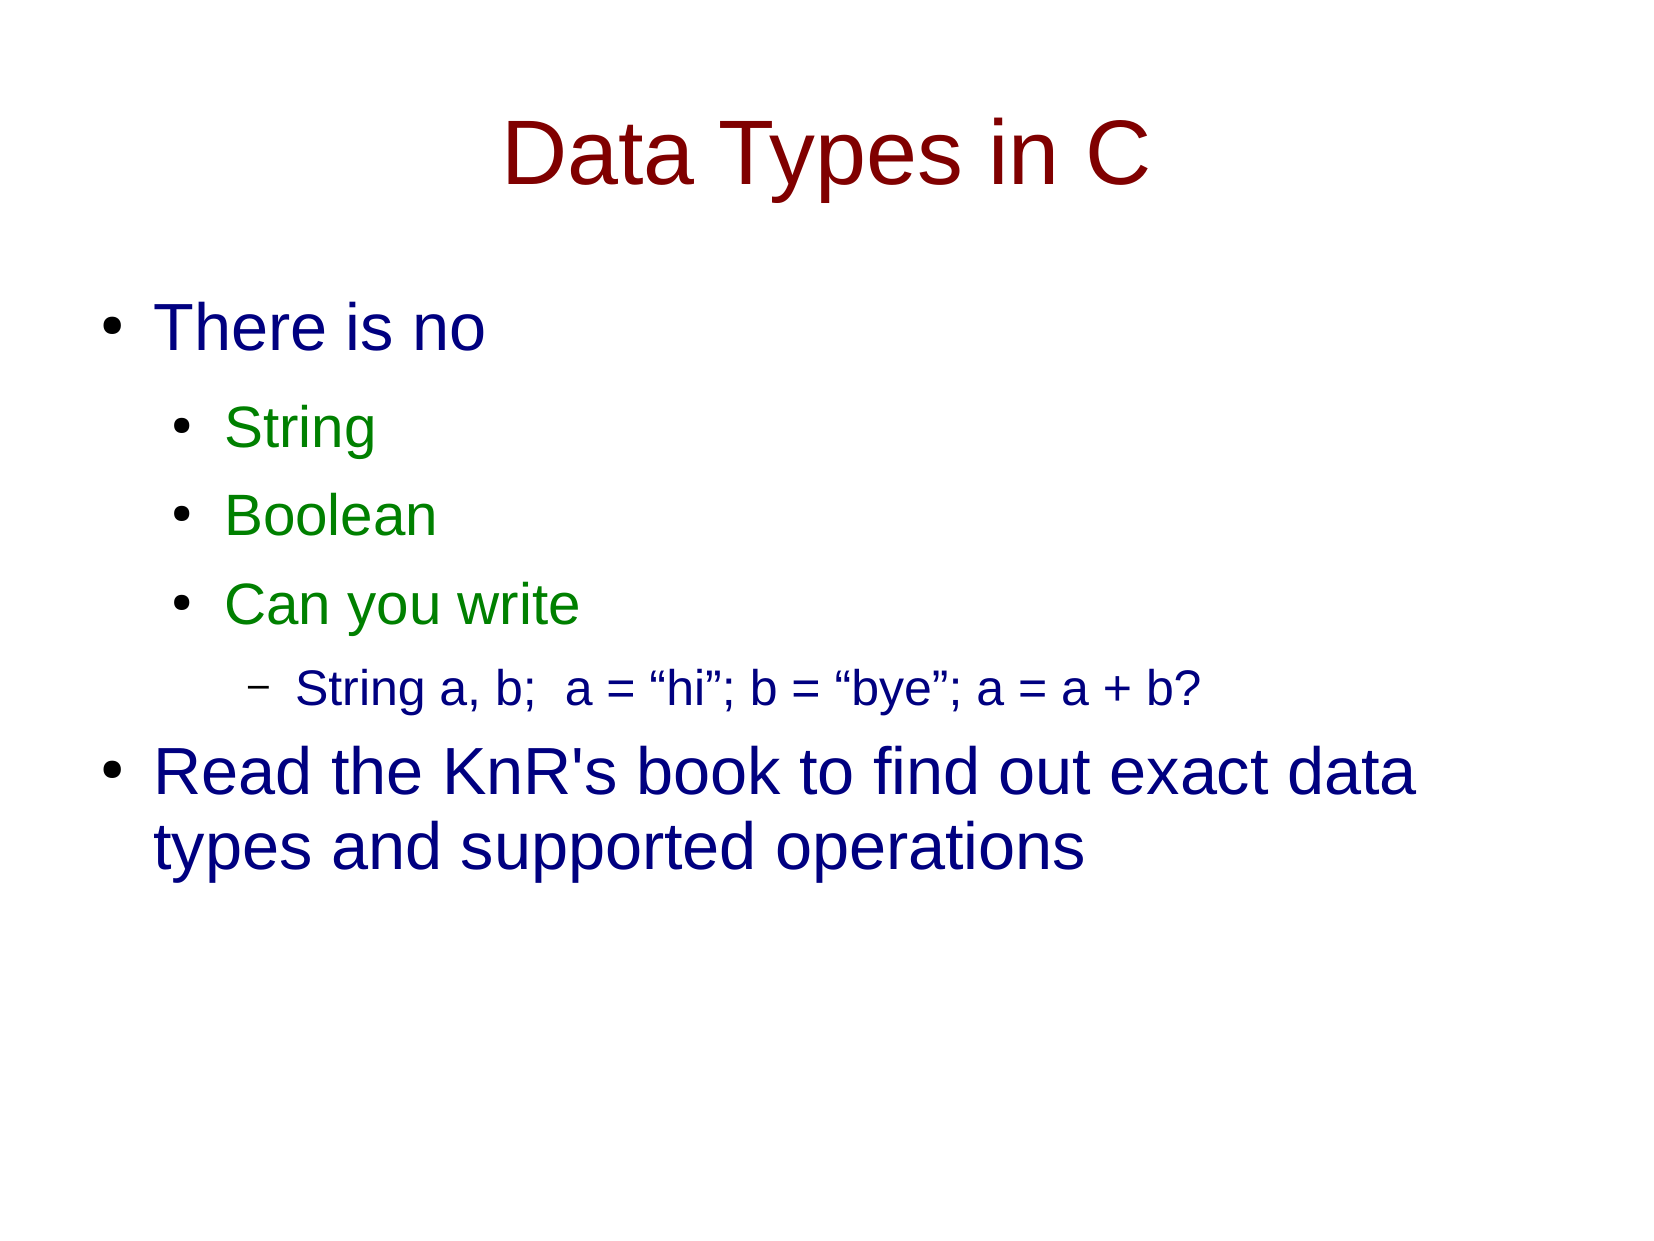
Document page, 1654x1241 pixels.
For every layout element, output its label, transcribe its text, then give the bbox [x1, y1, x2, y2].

title Data Types in C [82, 49, 1571, 257]
list There is no String Boolean Can you write String a, b; a = “hi”; b = “bye”; a = a + b? Read the KnR's book to find out exact data types and supported operations [82, 290, 1571, 1010]
